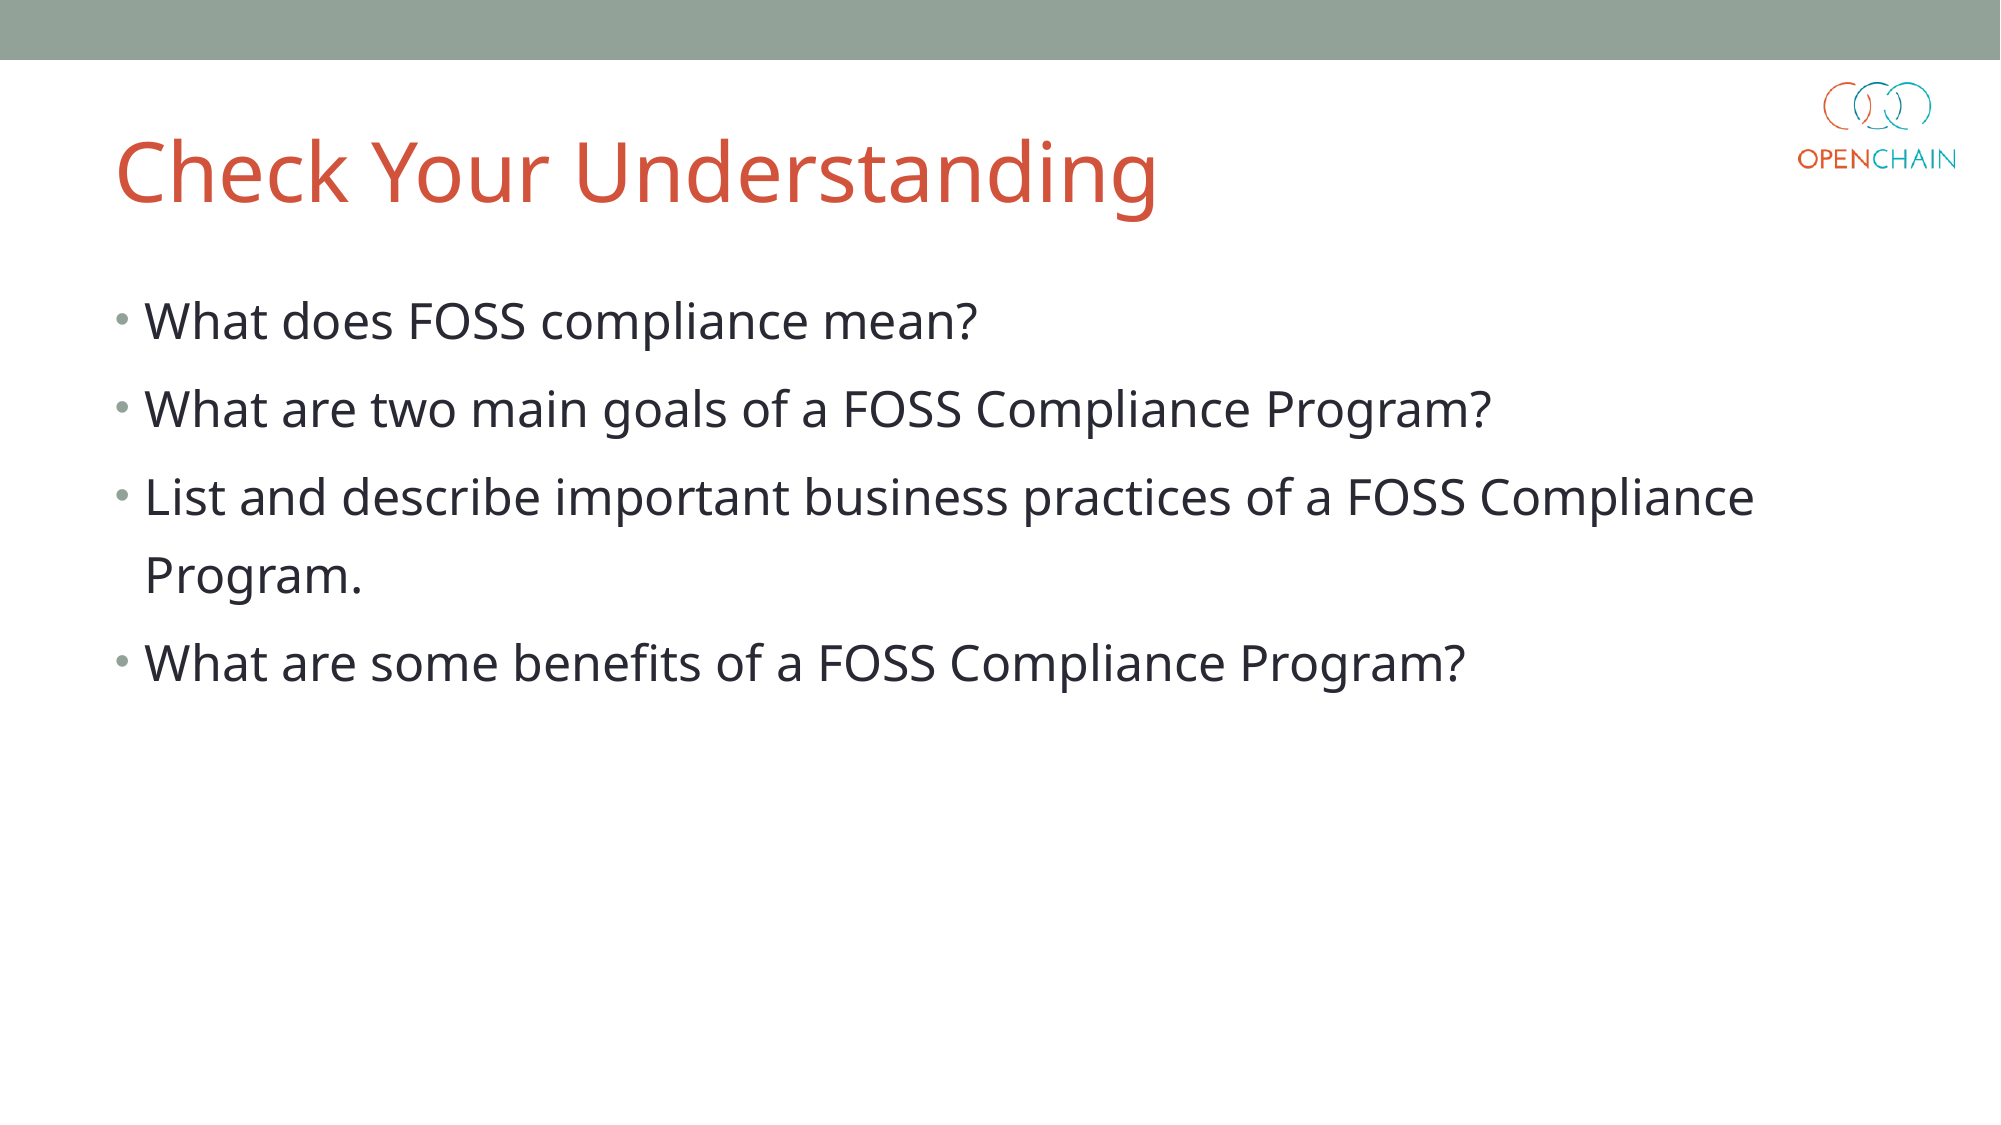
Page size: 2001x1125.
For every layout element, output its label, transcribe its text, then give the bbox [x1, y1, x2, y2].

list What does FOSS compliance mean? What are two main goals of a FOSS Compliance Program? List and describe important business practices of a FOSS Compliance Program. What are some benefits of a FOSS Compliance Program? [99, 263, 1900, 1064]
picture [1798, 82, 1955, 169]
title Check Your Understanding [99, 87, 1900, 250]
